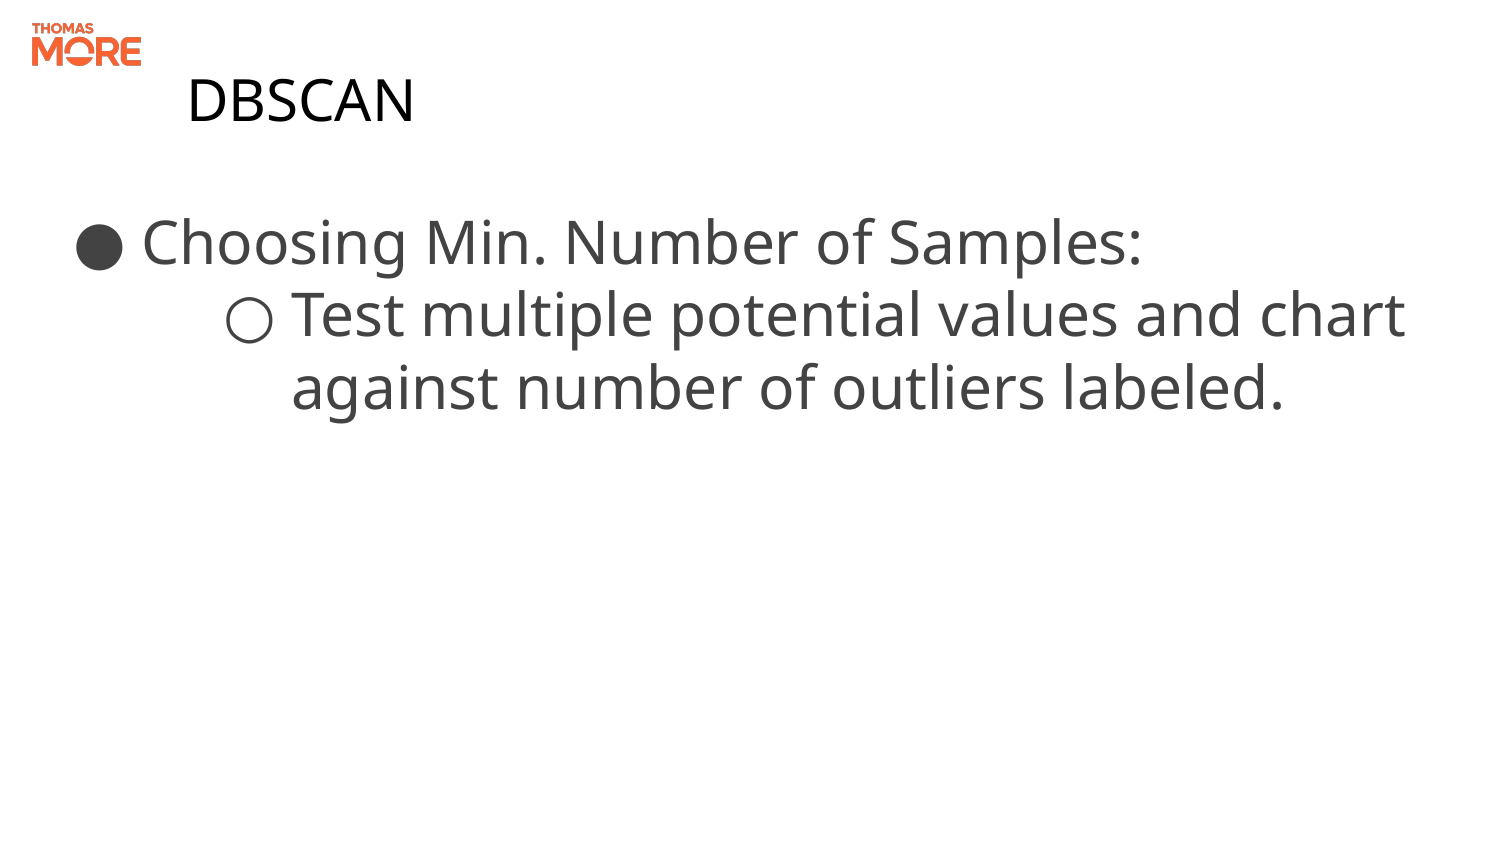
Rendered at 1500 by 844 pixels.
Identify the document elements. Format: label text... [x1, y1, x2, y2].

picture [22, 13, 151, 76]
title DBSCAN [171, 48, 1449, 143]
list Choosing Min. Number of Samples: Test multiple potential values and chart against number of outliers labeled. [51, 189, 1476, 750]
